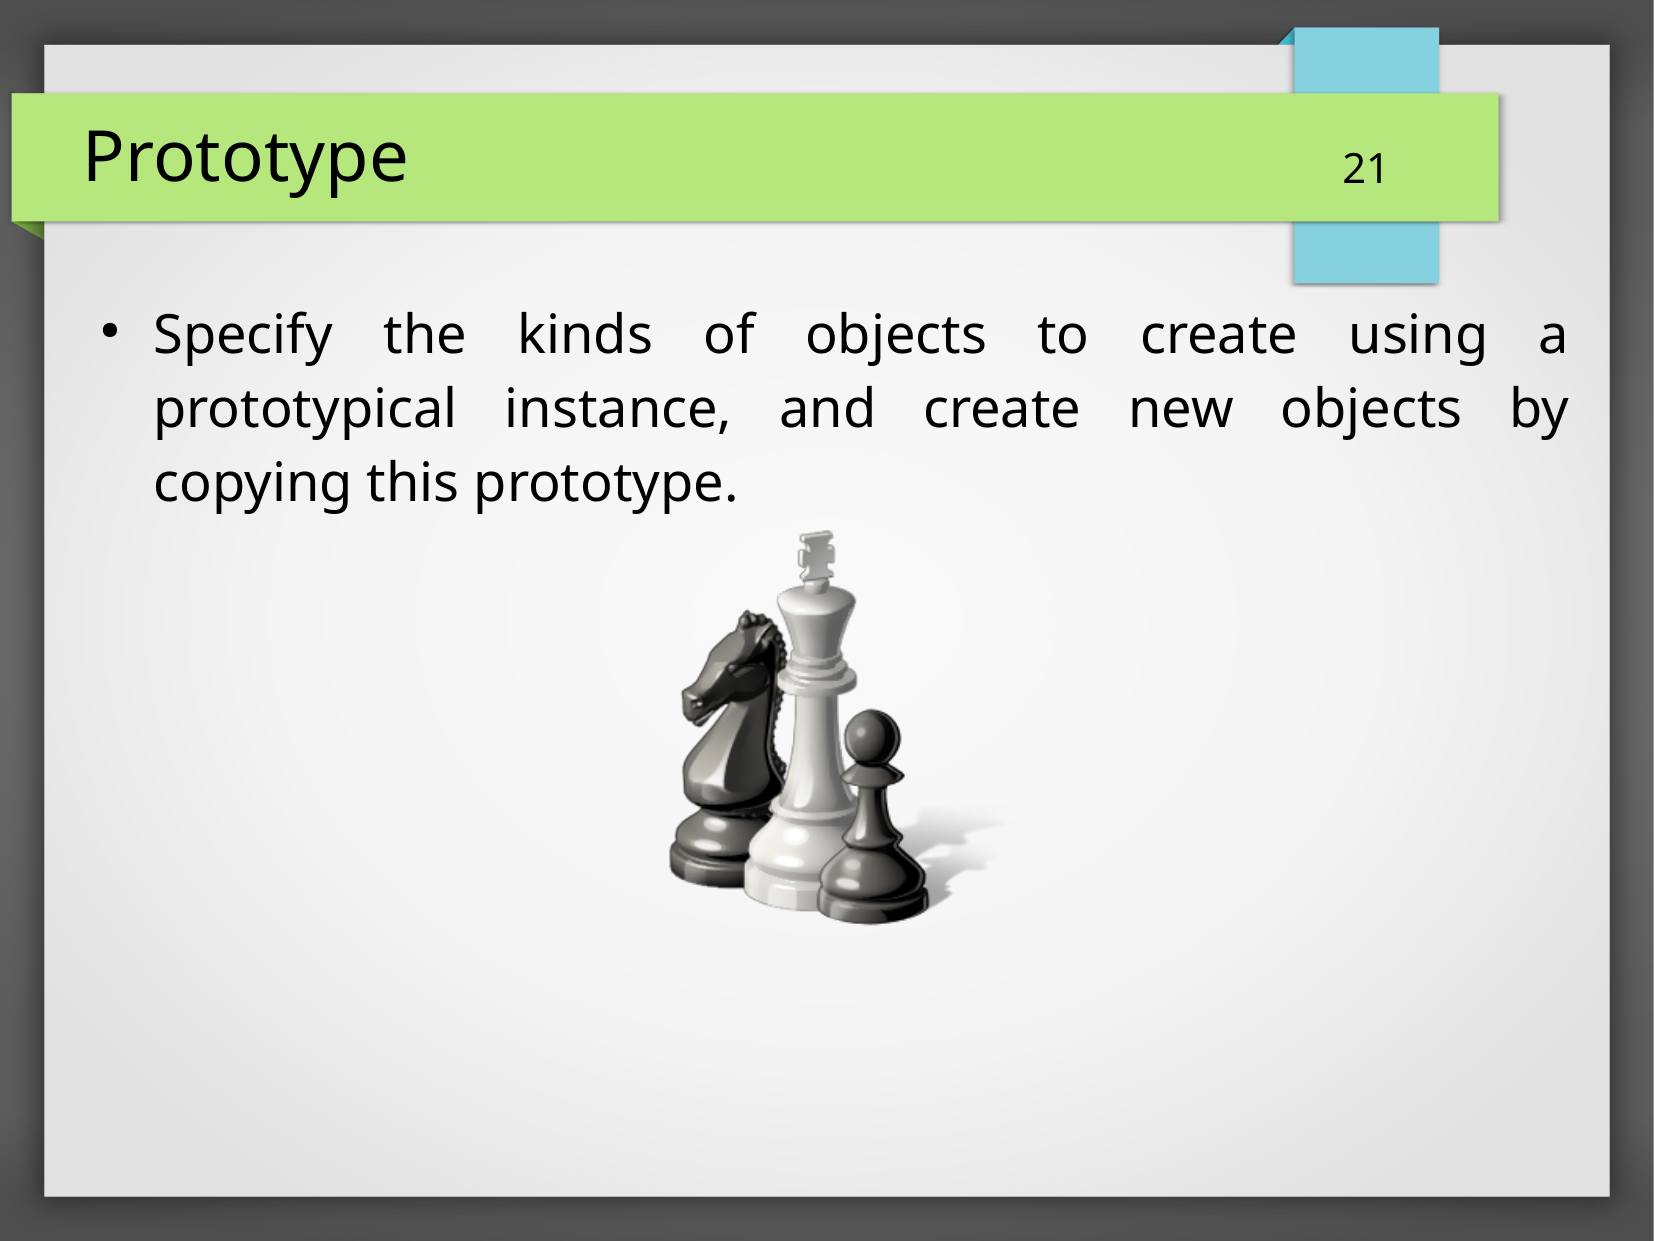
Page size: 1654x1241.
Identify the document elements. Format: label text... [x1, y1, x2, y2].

title Prototype [82, 94, 1264, 213]
picture [0, 0, 1654, 1241]
list Specify the kinds of objects to create using a prototypical instance, and create new objects by copying this prototype. [82, 295, 1571, 1015]
text_box <number> [1254, 131, 1479, 207]
